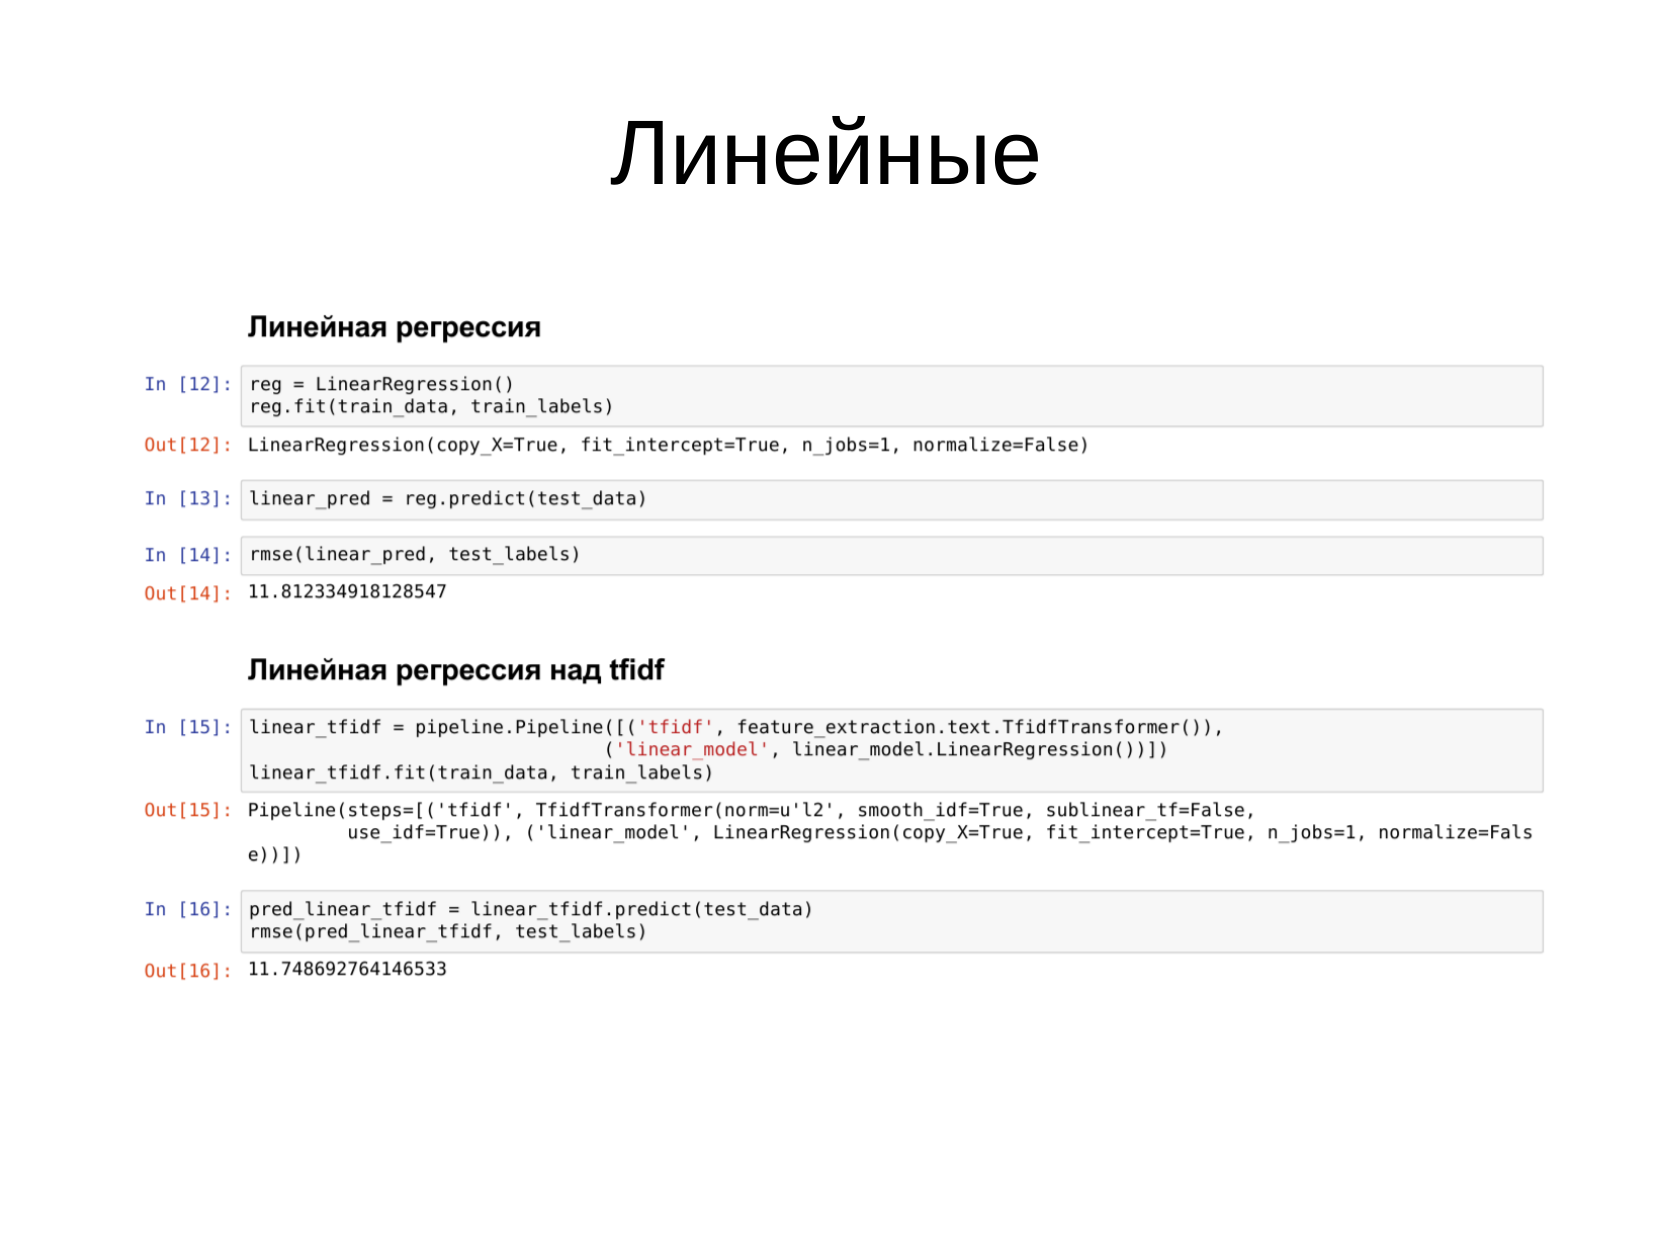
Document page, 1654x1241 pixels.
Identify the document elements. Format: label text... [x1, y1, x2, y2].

title Линейные [82, 49, 1571, 257]
picture [82, 305, 1571, 994]
